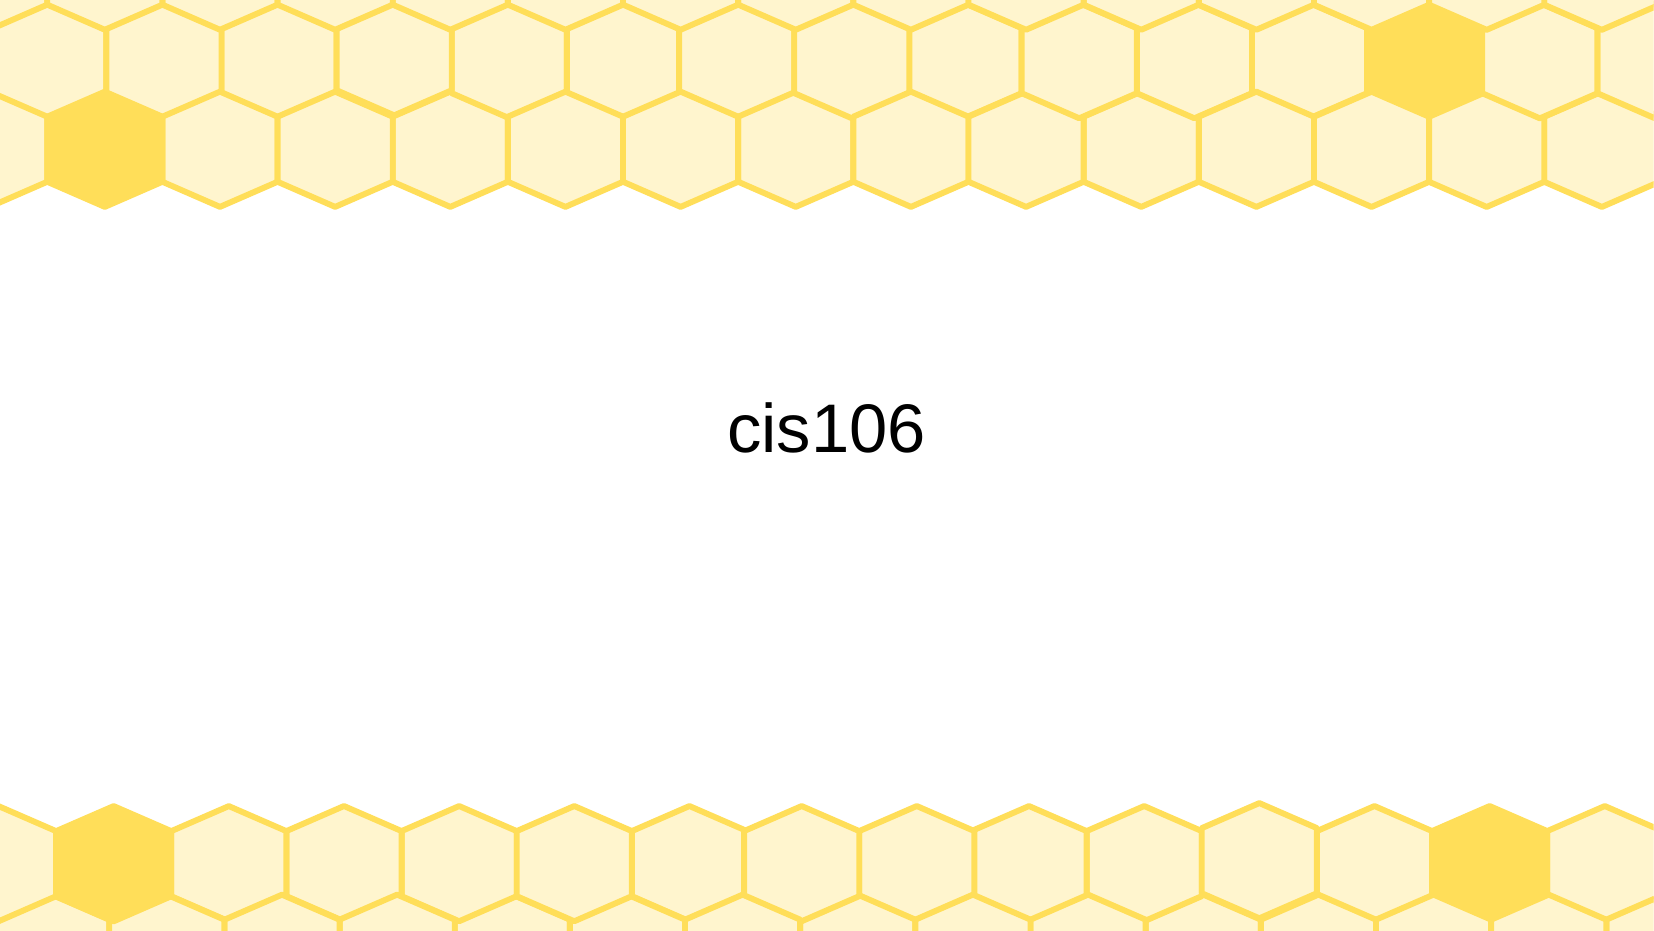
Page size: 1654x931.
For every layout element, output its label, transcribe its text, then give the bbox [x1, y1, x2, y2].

title cis106 [88, 324, 1565, 532]
